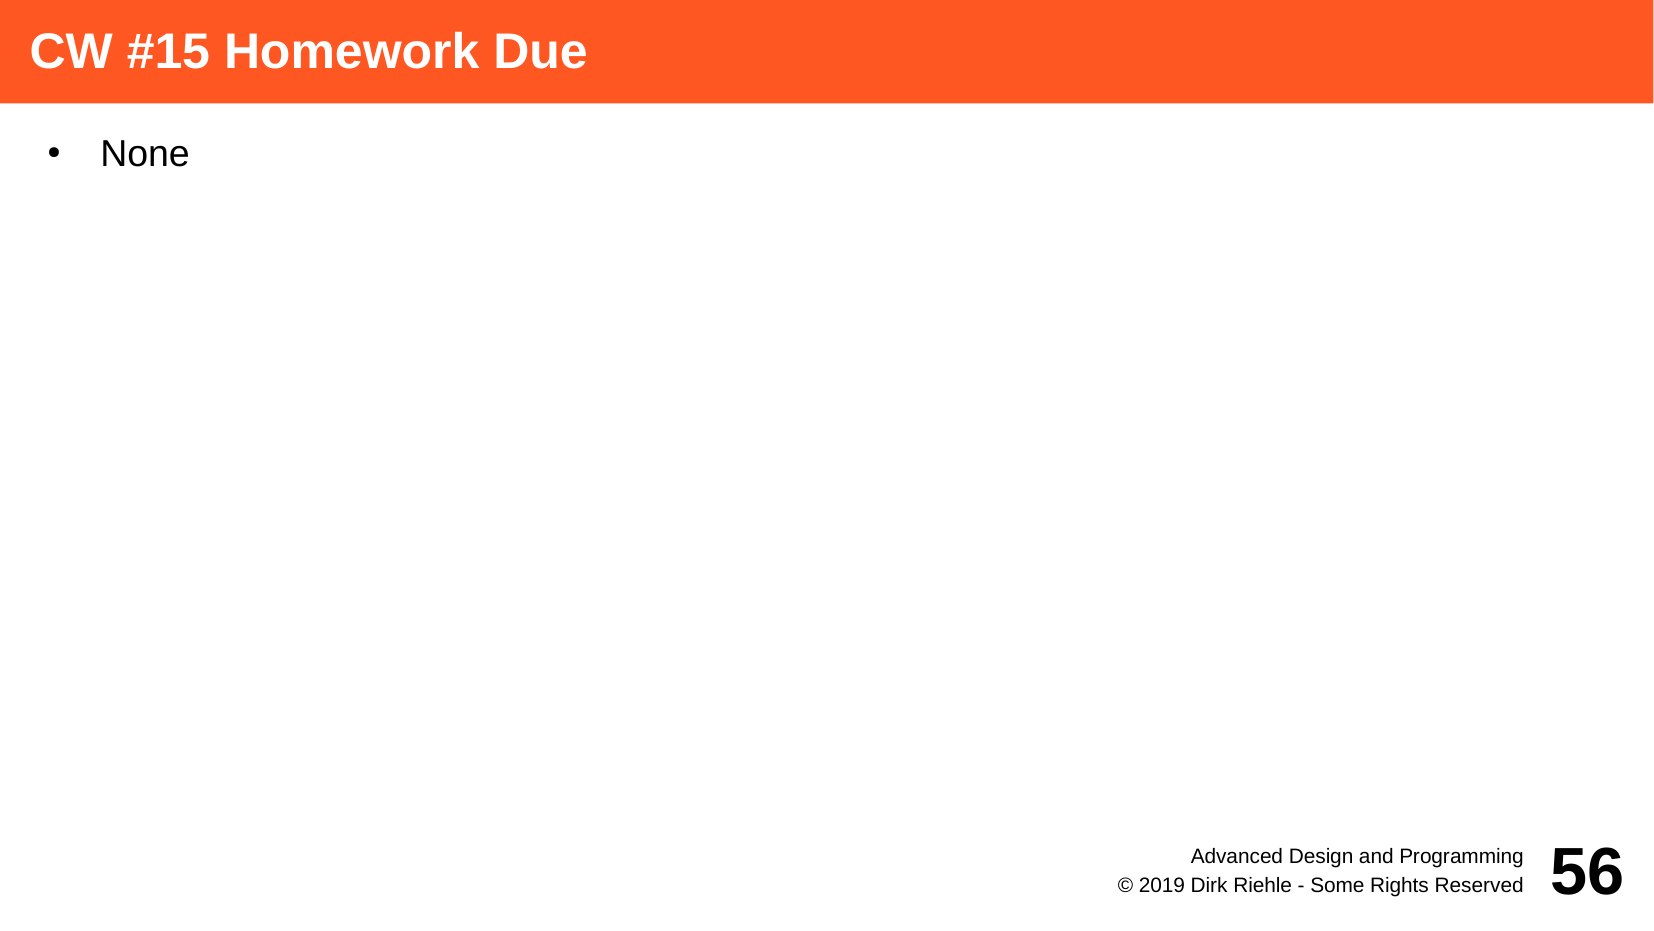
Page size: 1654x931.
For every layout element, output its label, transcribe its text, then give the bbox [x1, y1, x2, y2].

title CW #15 Homework Due [0, 0, 1654, 104]
list None [29, 132, 1625, 813]
